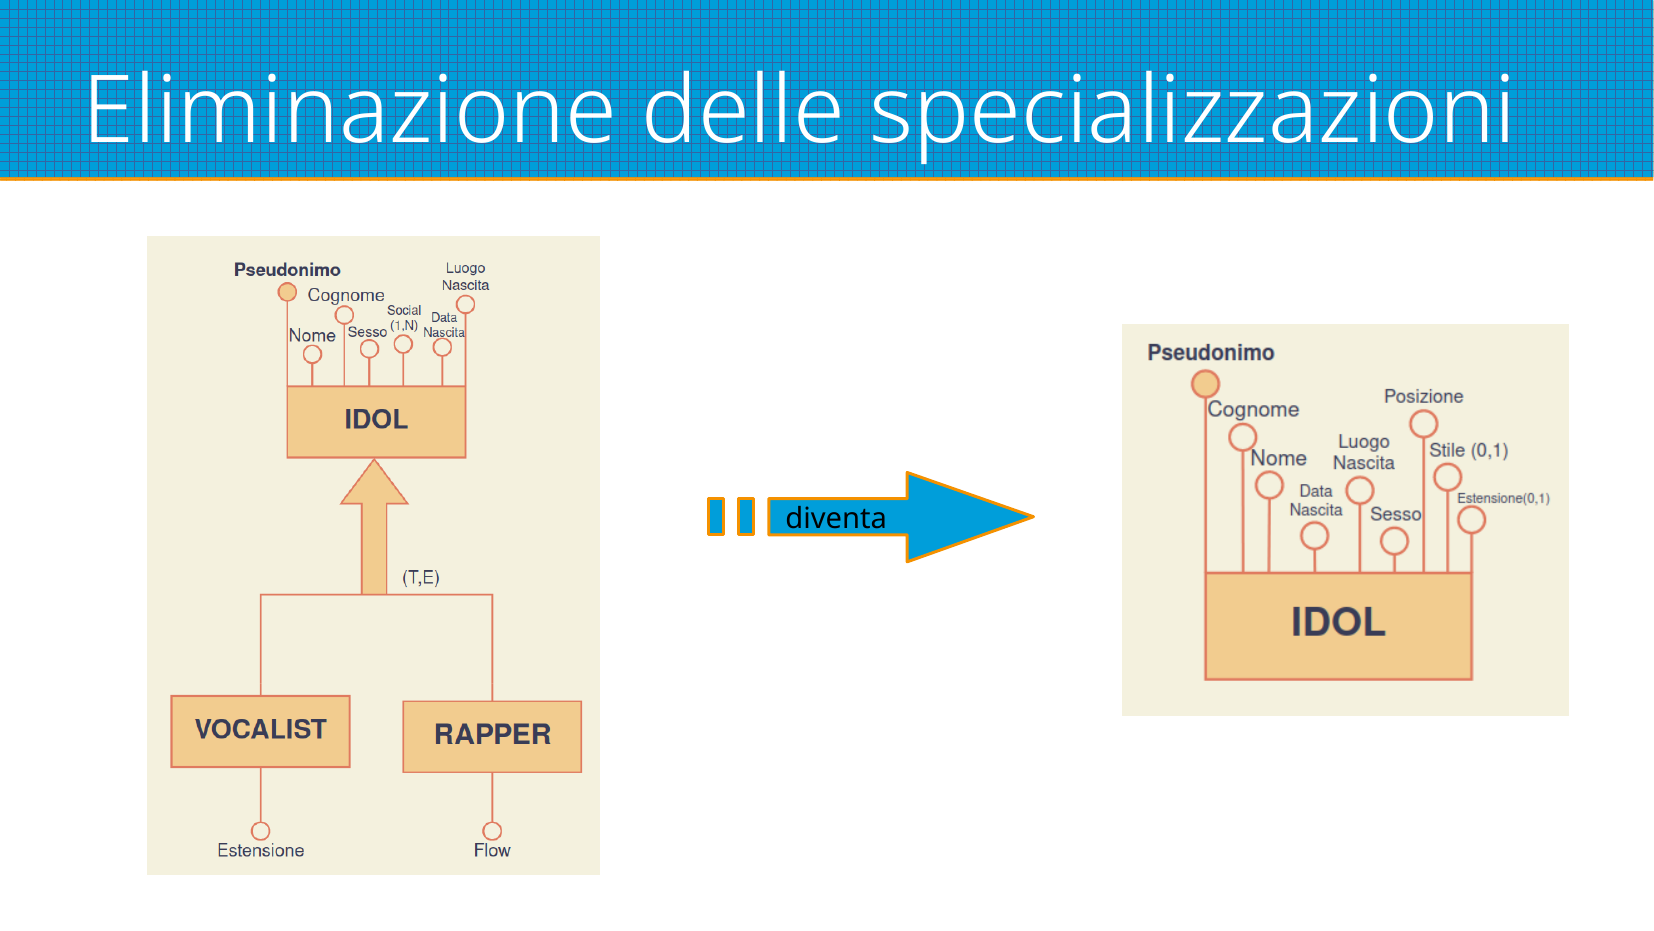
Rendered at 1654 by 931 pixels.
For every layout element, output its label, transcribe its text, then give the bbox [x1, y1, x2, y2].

picture [1122, 324, 1569, 716]
text_box [768, 498, 779, 535]
text_box [738, 498, 754, 535]
title Eliminazione delle specializzazioni [82, 14, 1571, 171]
text_box diventa [779, 491, 898, 544]
text_box [898, 472, 1034, 562]
text_box [708, 498, 724, 535]
picture [147, 236, 600, 875]
